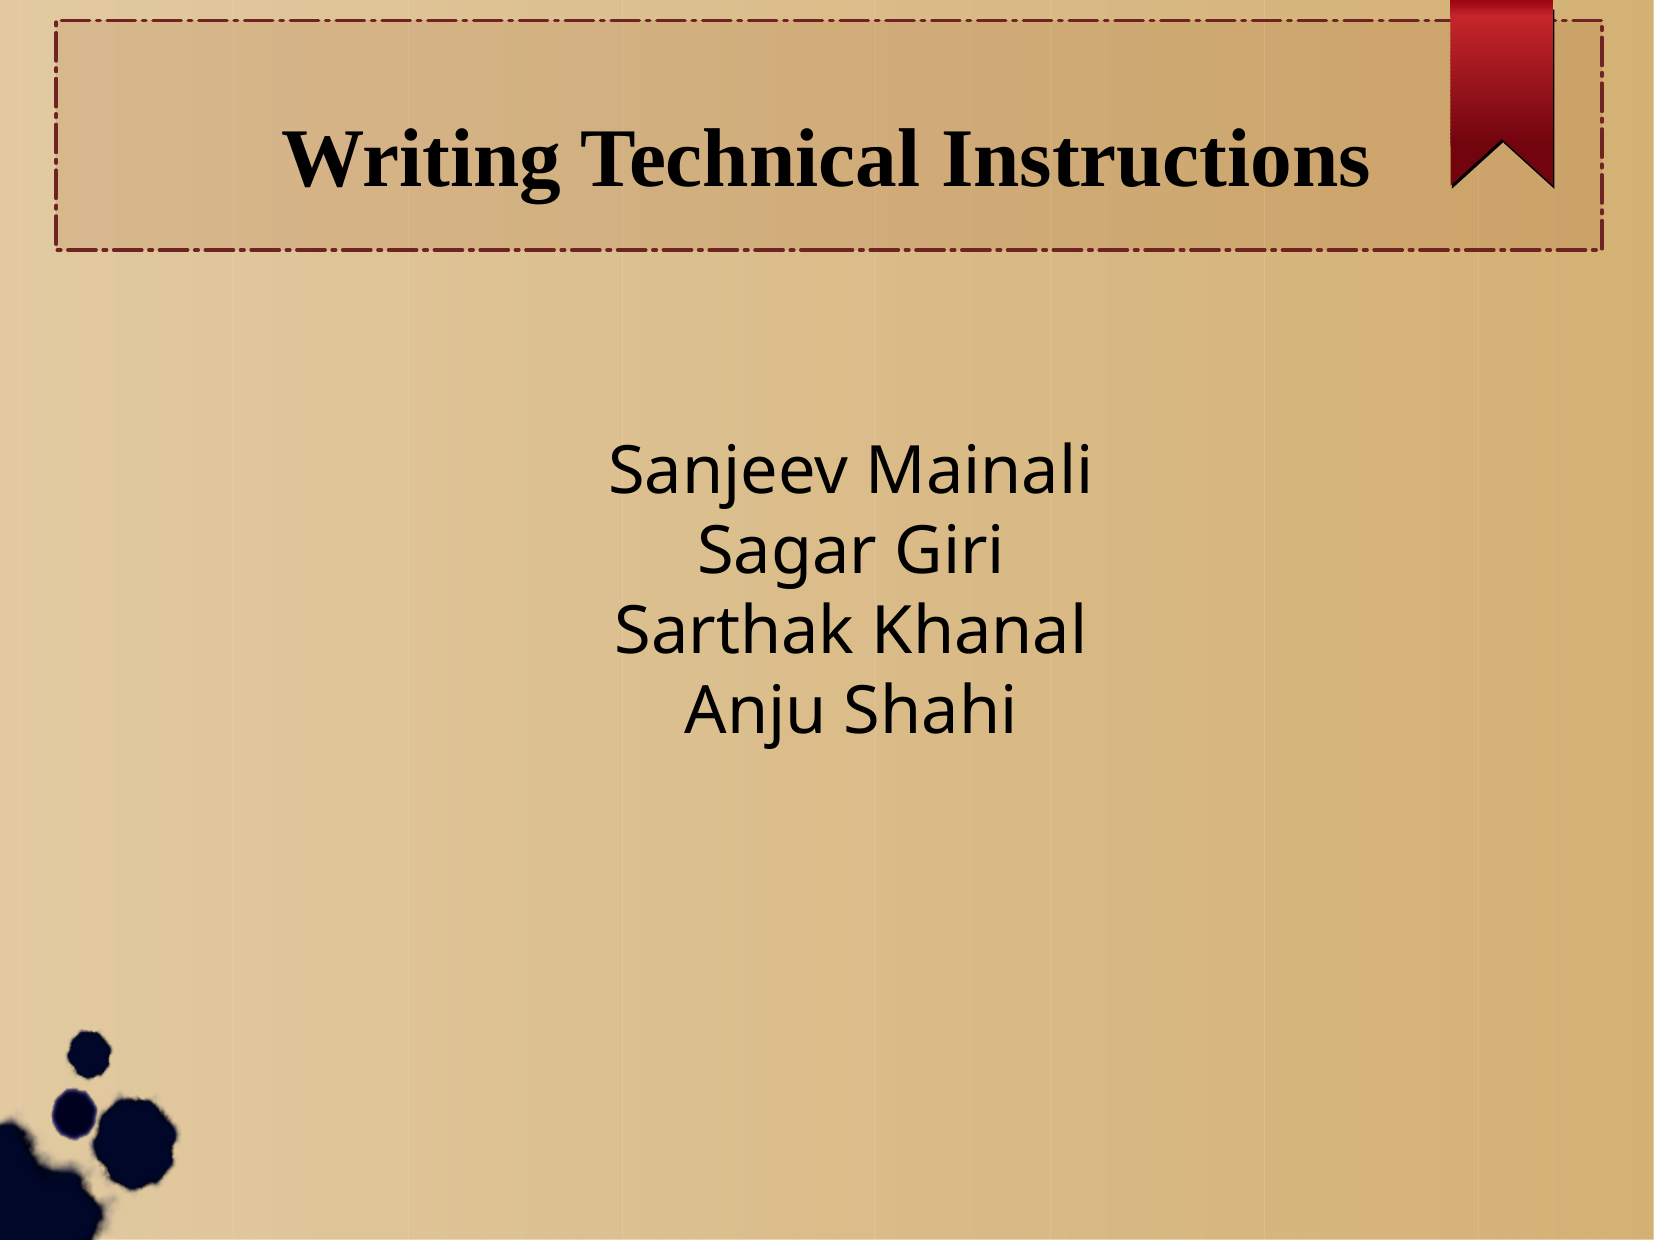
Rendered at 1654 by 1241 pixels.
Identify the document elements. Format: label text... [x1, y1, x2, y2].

text_box Sanjeev Mainali Sagar Giri Sarthak Khanal Anju Shahi [82, 49, 1620, 1125]
